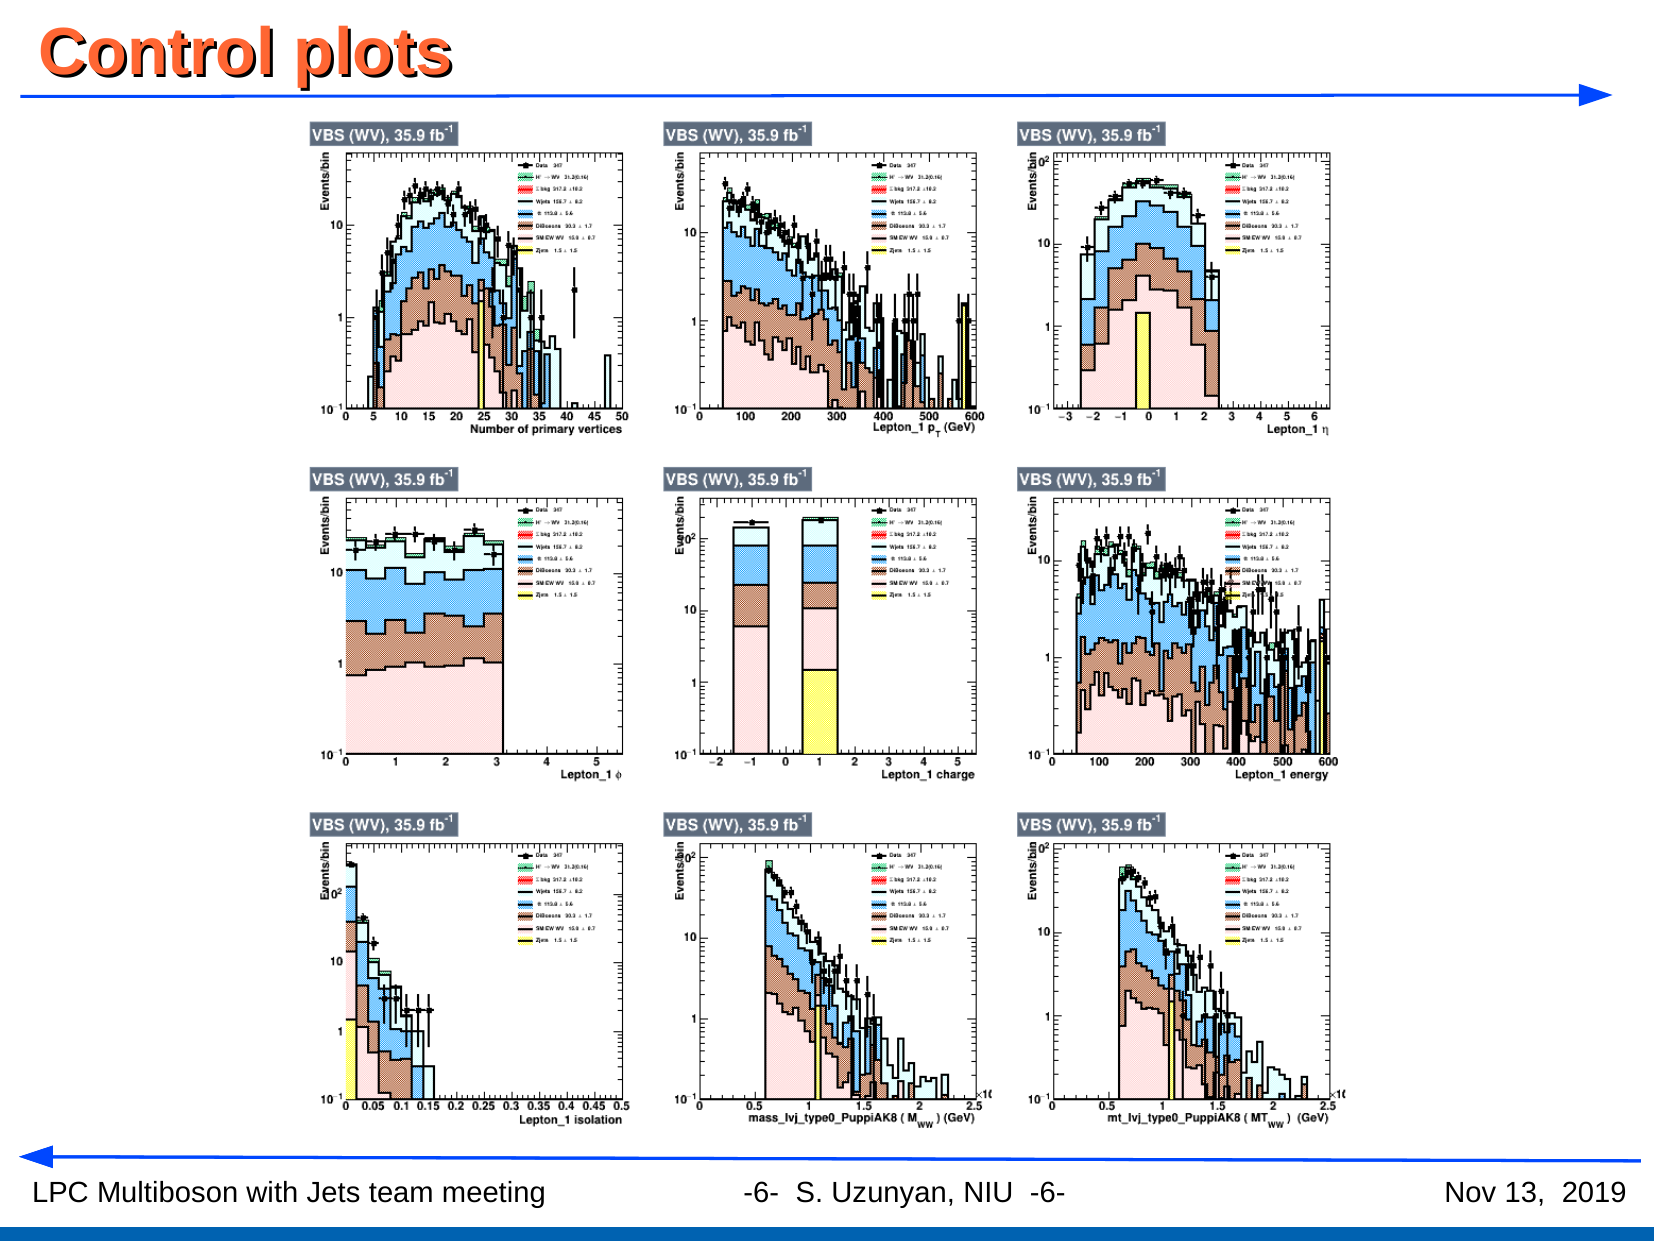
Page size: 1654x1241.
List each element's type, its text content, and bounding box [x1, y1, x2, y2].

text_box LPC Multiboson with Jets team meeting -6- S. Uzunyan, NIU -6- Nov 13, 2019 [17, 1168, 1654, 1229]
text_box Control plots [4, 6, 1527, 97]
picture [297, 111, 1357, 1146]
